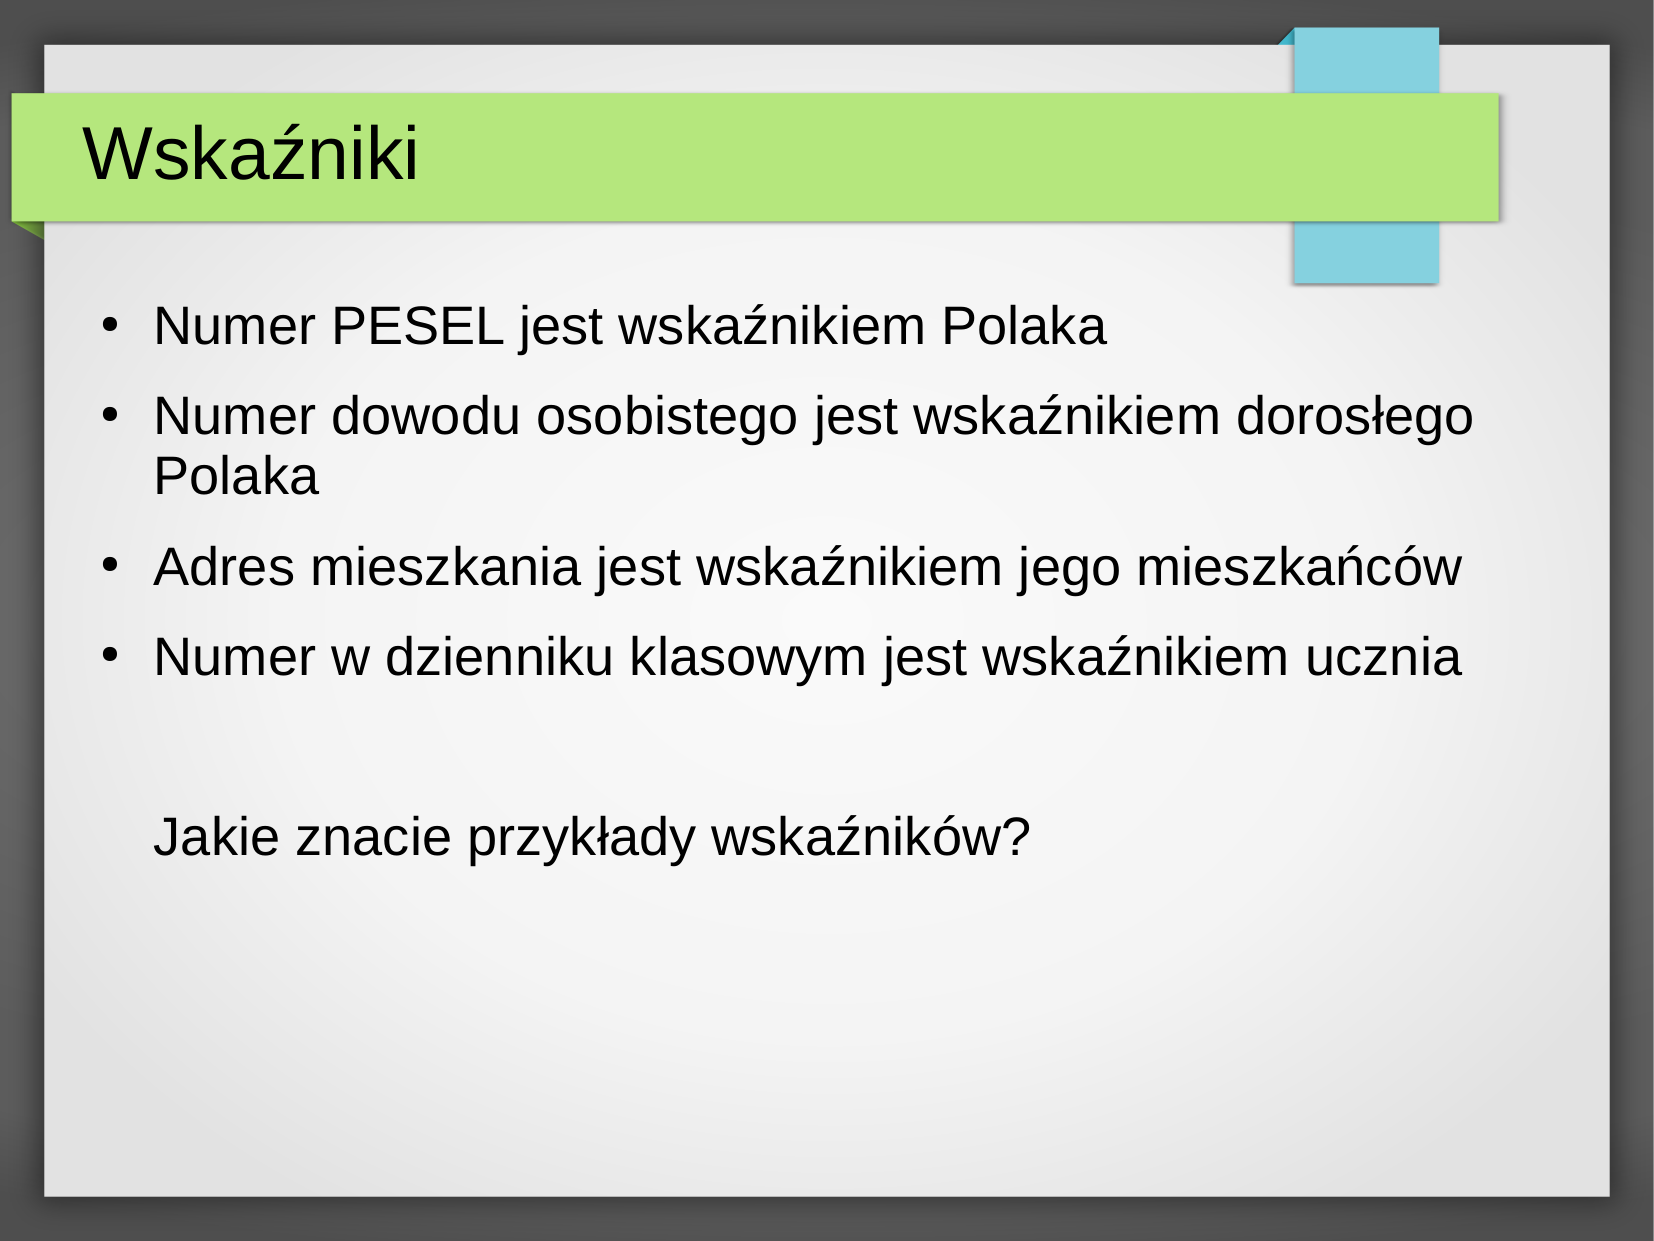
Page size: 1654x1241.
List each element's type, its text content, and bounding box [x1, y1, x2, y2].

picture [0, 0, 1654, 1241]
list Numer PESEL jest wskaźnikiem Polaka Numer dowodu osobistego jest wskaźnikiem dorosłego Polaka Adres mieszkania jest wskaźnikiem jego mieszkańców Numer w dzienniku klasowym jest wskaźnikiem ucznia Jakie znacie przykłady wskaźników? [82, 295, 1571, 1015]
title Wskaźniki [82, 94, 1264, 213]
